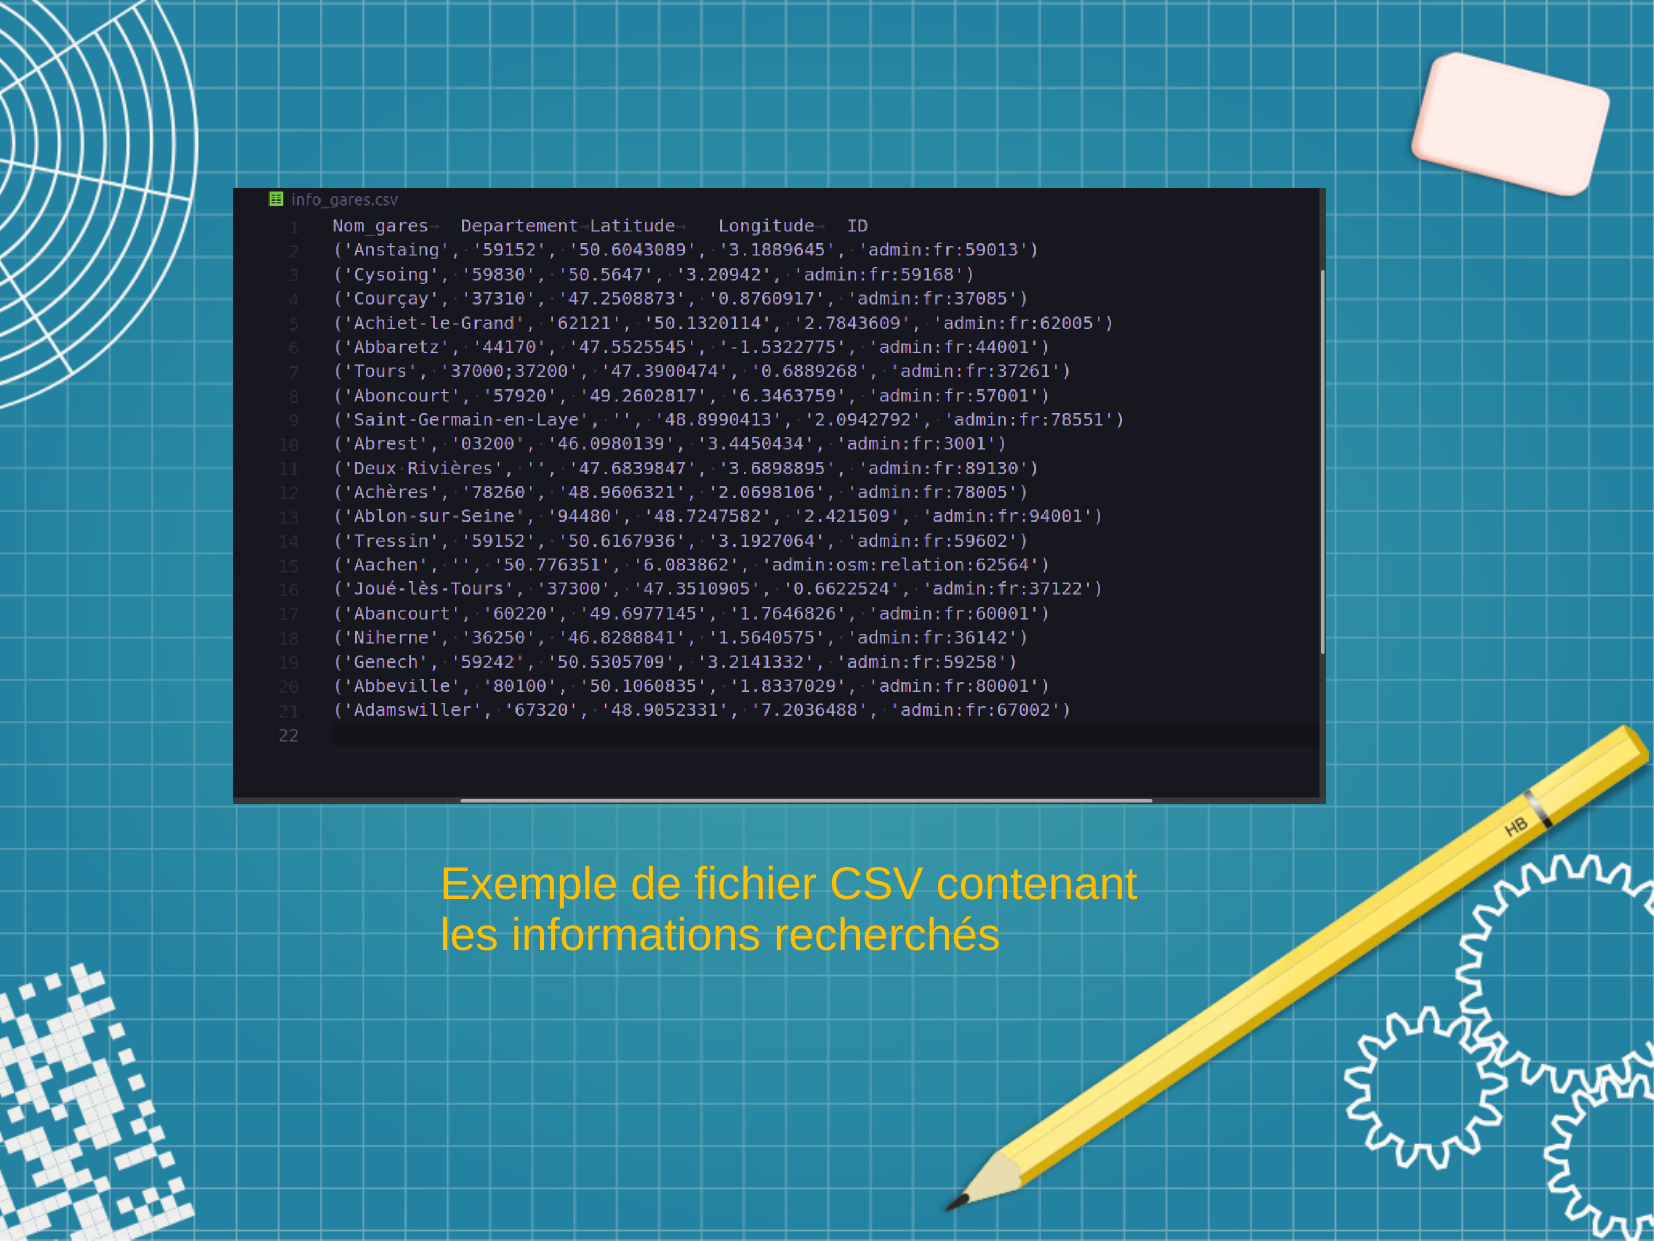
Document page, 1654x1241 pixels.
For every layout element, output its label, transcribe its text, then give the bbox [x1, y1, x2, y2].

picture [0, 0, 1654, 1241]
text_box Exemple de fichier CSV contenant les informations recherchés [425, 850, 1166, 968]
